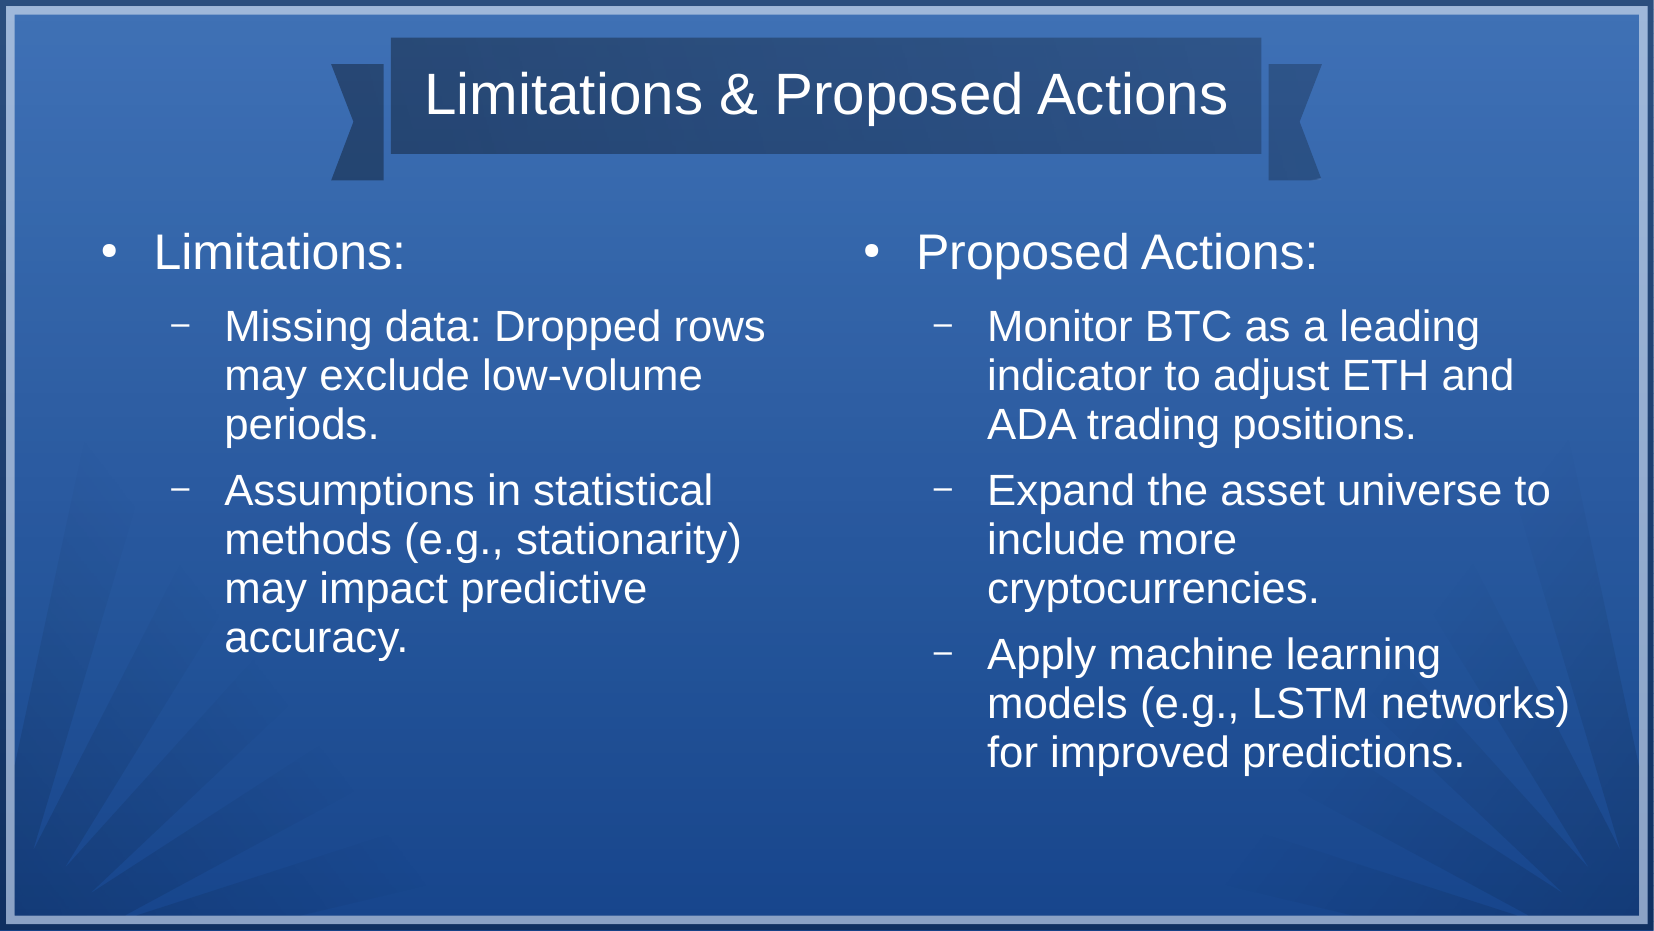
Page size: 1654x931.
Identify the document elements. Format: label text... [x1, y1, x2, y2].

list Proposed Actions: Monitor BTC as a leading indicator to adjust ETH and ADA trading positions. Expand the asset universe to include more cryptocurrencies. Apply machine learning models (e.g., LSTM networks) for improved predictions. [845, 224, 1572, 848]
list Limitations: Missing data: Dropped rows may exclude low-volume periods. Assumptions in statistical methods (e.g., stationarity) may impact predictive accuracy. [82, 224, 809, 848]
title Limitations & Proposed Actions [389, 35, 1264, 154]
